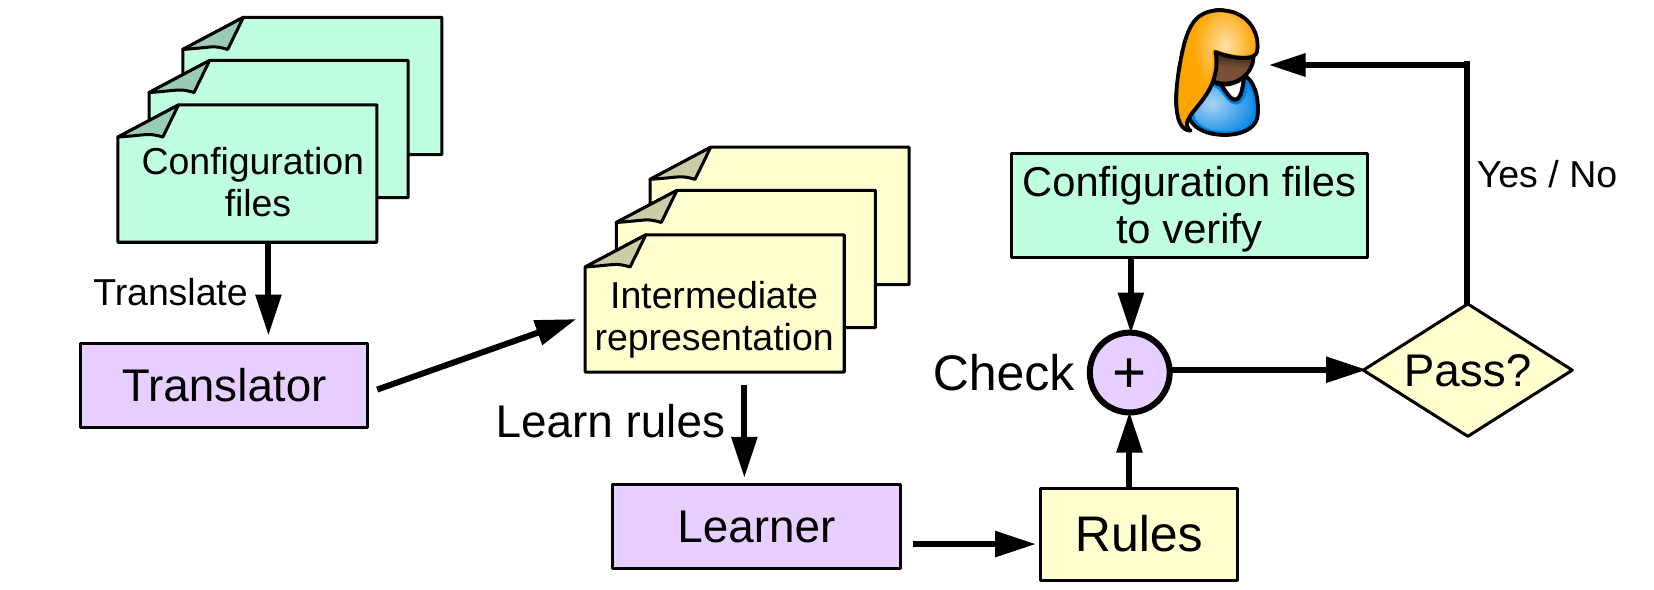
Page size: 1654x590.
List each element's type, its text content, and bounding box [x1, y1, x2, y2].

text_box Translator [80, 343, 368, 428]
text_box Configuration files [107, 132, 409, 232]
text_box [127, 17, 442, 155]
text_box Rules [1040, 488, 1238, 581]
text_box + [1113, 409, 1146, 413]
text_box [587, 147, 910, 328]
text_box Yes / No [1470, 145, 1640, 203]
text_box + [1109, 332, 1150, 338]
text_box Learner [612, 484, 901, 569]
picture [1174, 8, 1260, 137]
text_box Check [918, 338, 1269, 409]
text_box Intermediate representation [564, 266, 865, 366]
text_box [117, 232, 377, 243]
text_box [585, 366, 845, 373]
text_box Translate [78, 264, 429, 322]
text_box Learn rules [480, 388, 832, 456]
text_box Configuration files to verify [1011, 153, 1368, 258]
text_box Pass? [1363, 303, 1573, 437]
